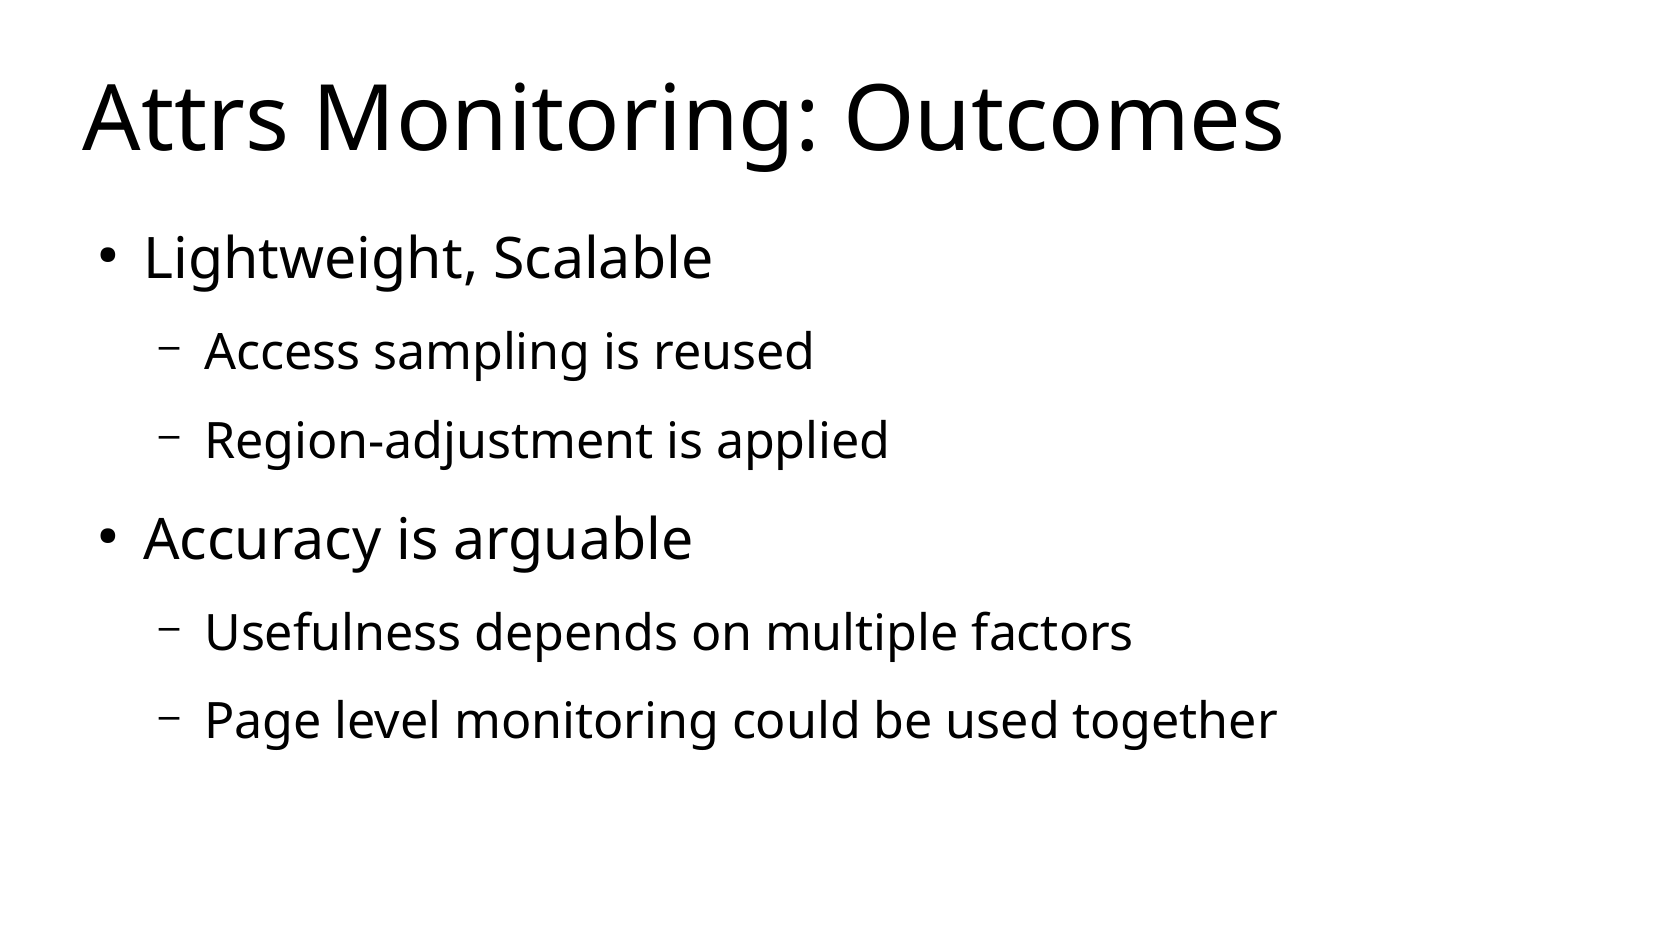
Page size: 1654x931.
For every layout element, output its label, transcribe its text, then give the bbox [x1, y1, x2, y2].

list Lightweight, Scalable Access sampling is reused Region-adjustment is applied Accuracy is arguable Usefulness depends on multiple factors Page level monitoring could be used together [82, 217, 1571, 758]
title Attrs Monitoring: Outcomes [82, 37, 1571, 193]
